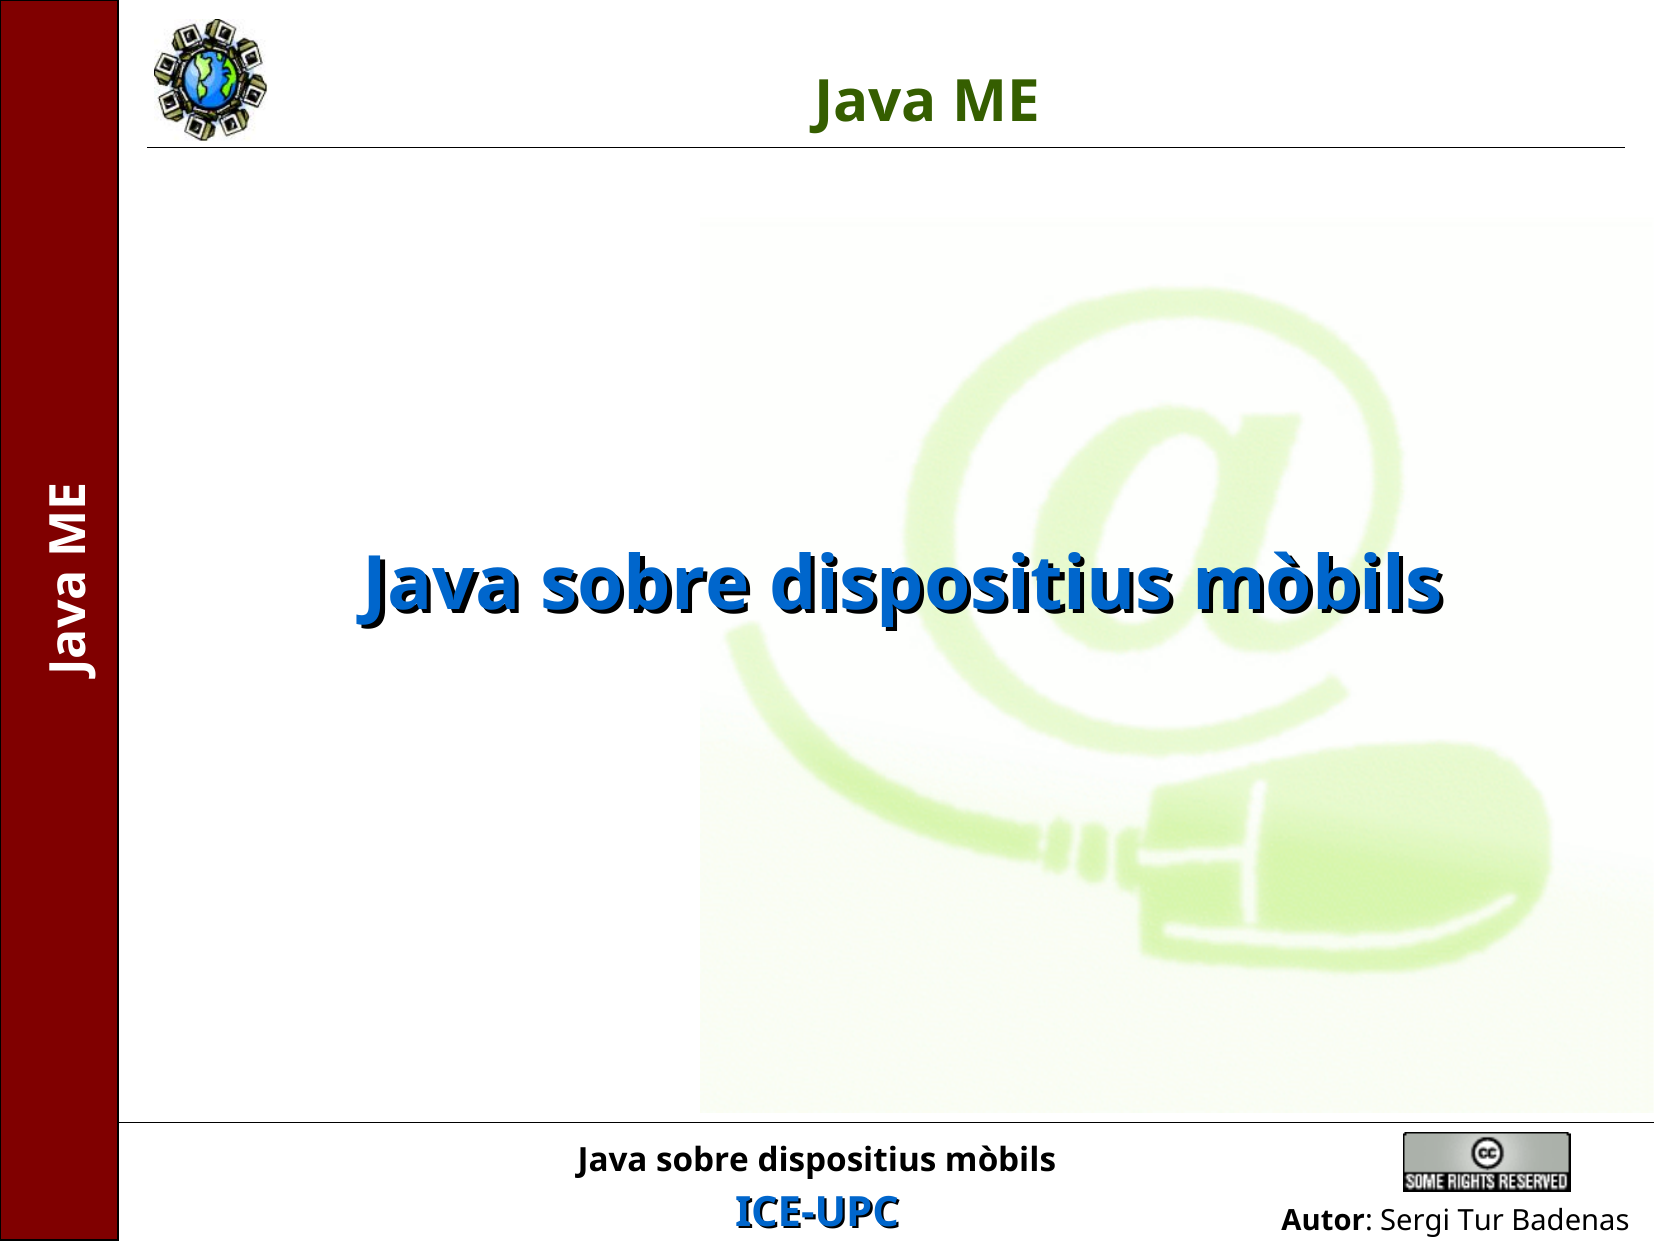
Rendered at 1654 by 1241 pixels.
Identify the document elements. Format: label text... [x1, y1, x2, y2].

picture [700, 217, 1654, 1113]
title Java ME [183, 49, 1654, 148]
picture [1403, 1132, 1571, 1192]
subtitle Java sobre dispositius mòbils [141, 242, 1630, 1093]
picture [154, 19, 268, 142]
